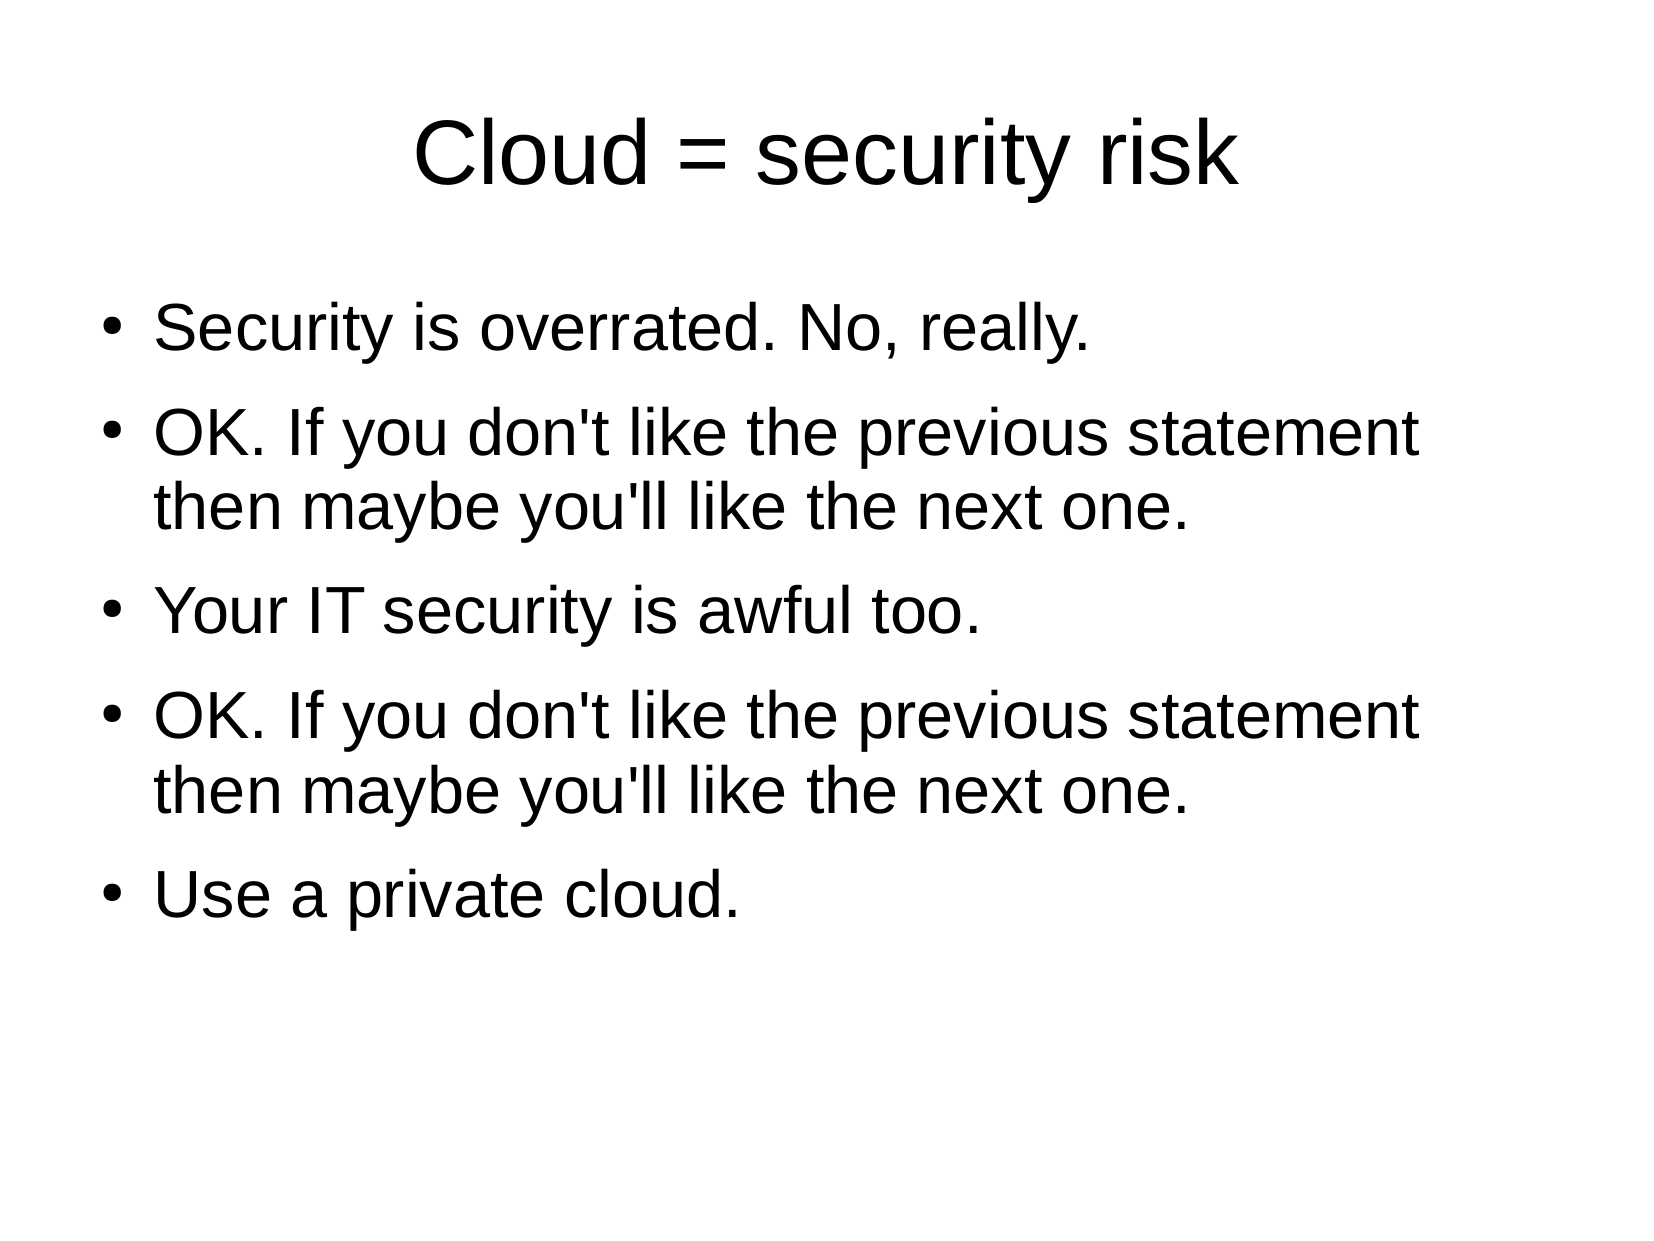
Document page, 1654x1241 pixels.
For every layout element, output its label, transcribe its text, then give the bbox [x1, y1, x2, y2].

title Cloud = security risk [82, 49, 1571, 257]
list Security is overrated. No, really. OK. If you don't like the previous statement then maybe you'll like the next one. Your IT security is awful too. OK. If you don't like the previous statement then maybe you'll like the next one. Use a private cloud. [82, 290, 1538, 1010]
